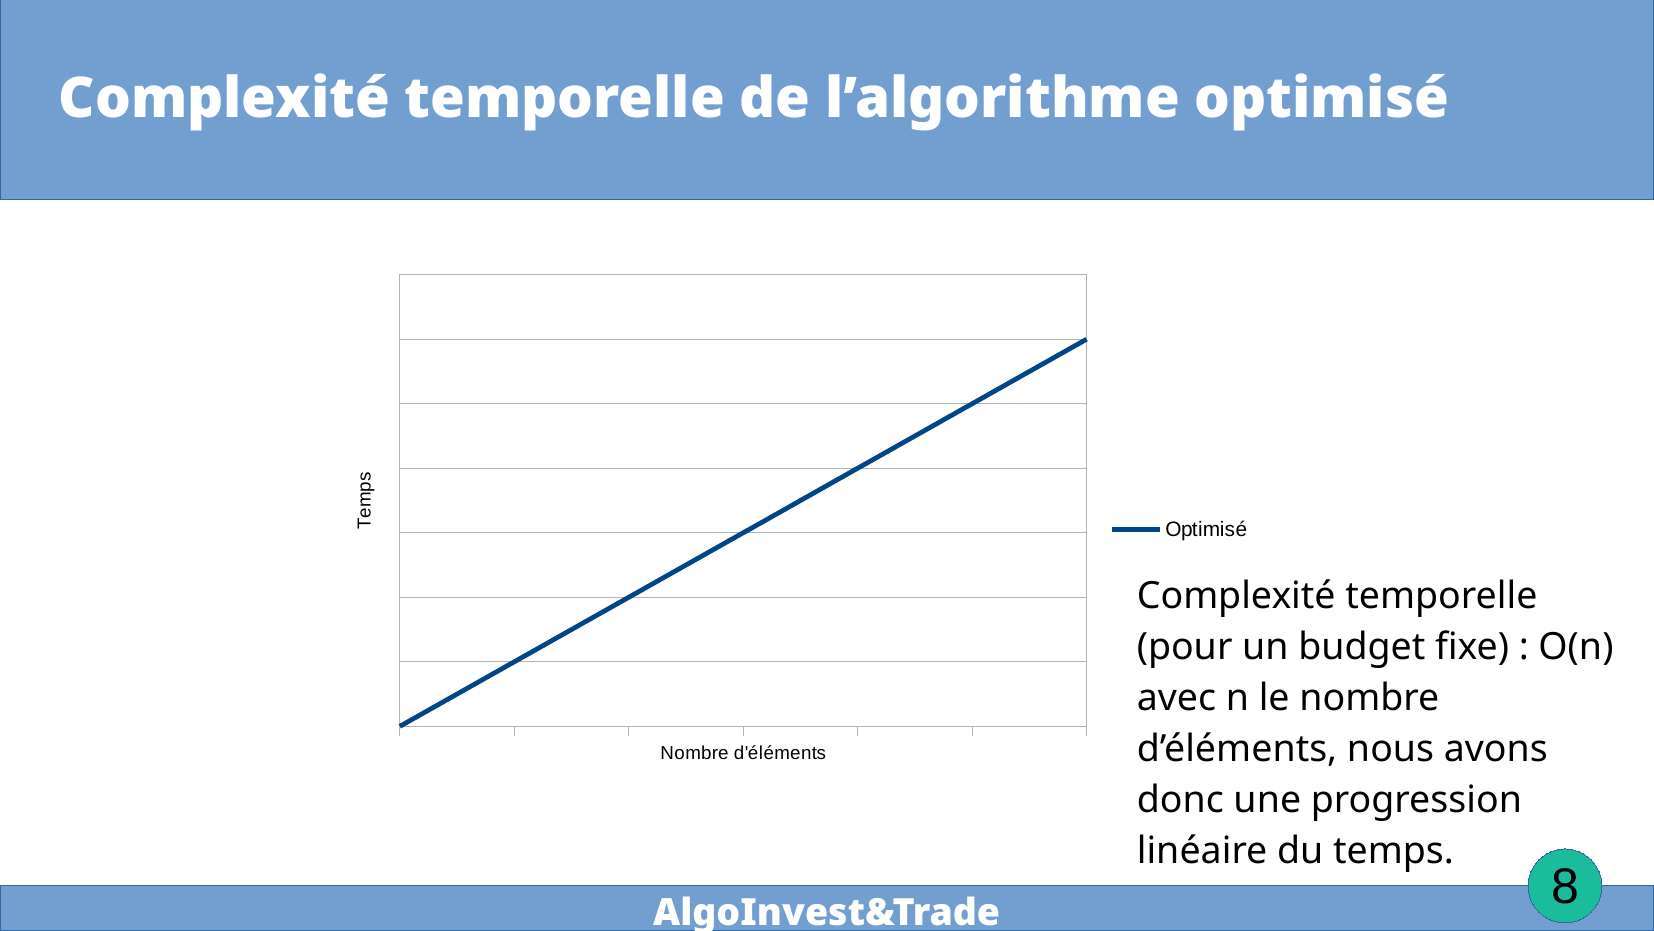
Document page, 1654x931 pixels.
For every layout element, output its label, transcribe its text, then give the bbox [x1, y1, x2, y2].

title Complexité temporelle de l’algorithme optimisé [59, 37, 1595, 156]
text_box Complexité temporelle (pour un budget fixe) : O(n) avec n le nombre d’éléments, nous avons donc une progression linéaire du temps. [1122, 561, 1654, 907]
chart [321, 264, 1267, 795]
